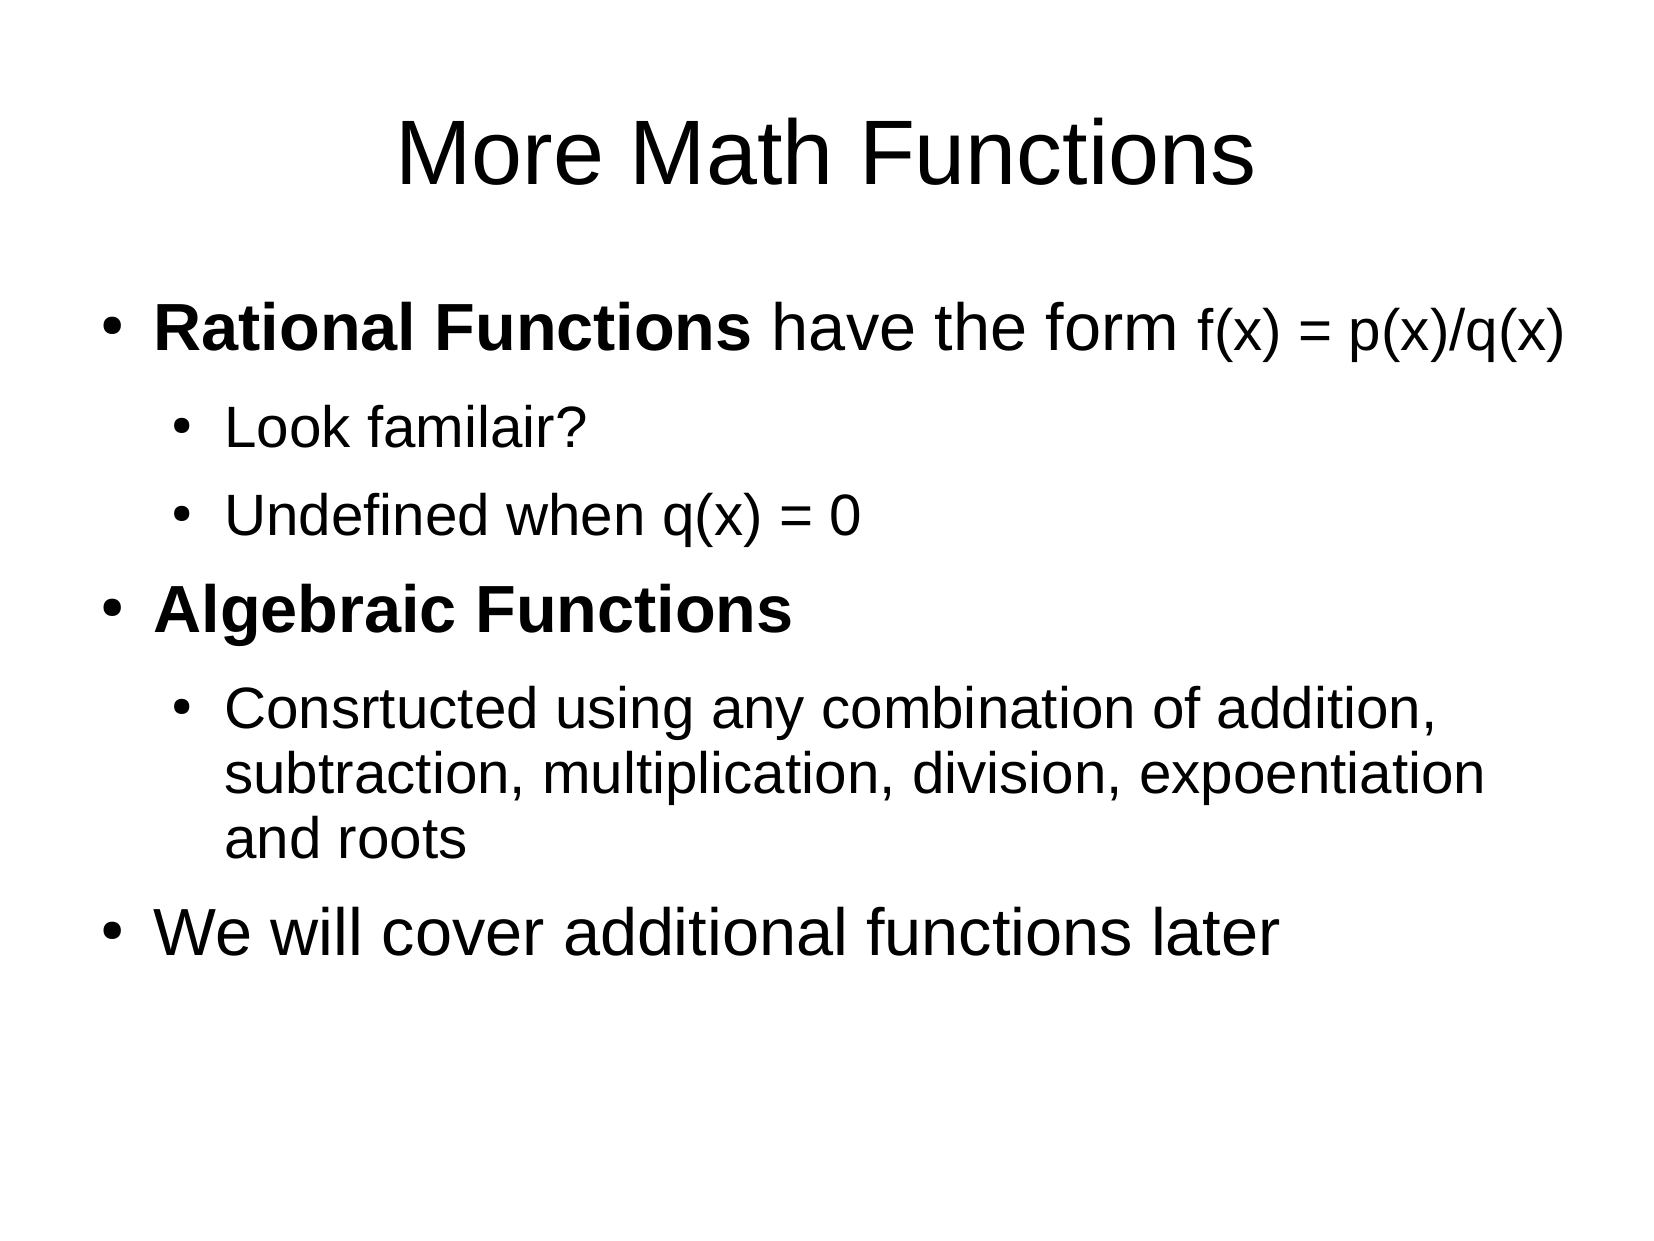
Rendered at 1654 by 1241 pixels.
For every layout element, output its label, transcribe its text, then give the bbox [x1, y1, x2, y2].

list Rational Functions have the form f(x) = p(x)/q(x) Look familair? Undefined when q(x) = 0 Algebraic Functions Consrtucted using any combination of addition, subtraction, multiplication, division, expoentiation and roots We will cover additional functions later [82, 290, 1571, 1109]
title More Math Functions [82, 49, 1571, 257]
